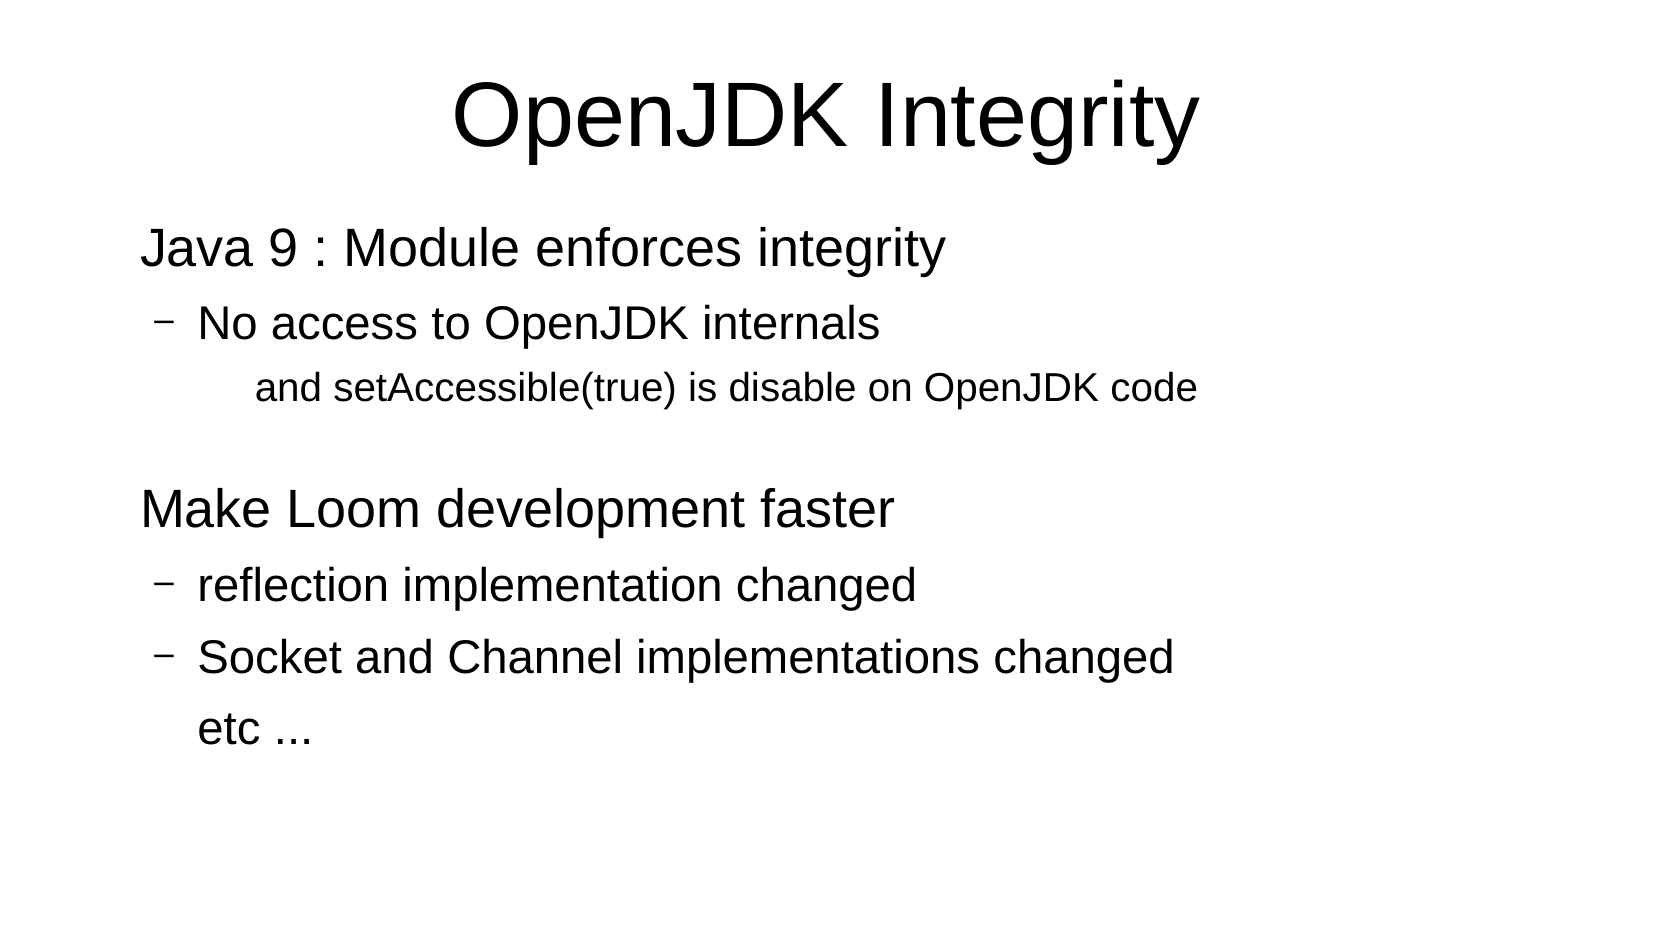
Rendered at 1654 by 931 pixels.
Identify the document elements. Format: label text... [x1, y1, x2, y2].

list Java 9 : Module enforces integrity No access to OpenJDK internals and setAccessible(true) is disable on OpenJDK code Make Loom development faster reflection implementation changed Socket and Channel implementations changed etc ... [82, 217, 1571, 758]
title OpenJDK Integrity [82, 37, 1571, 193]
